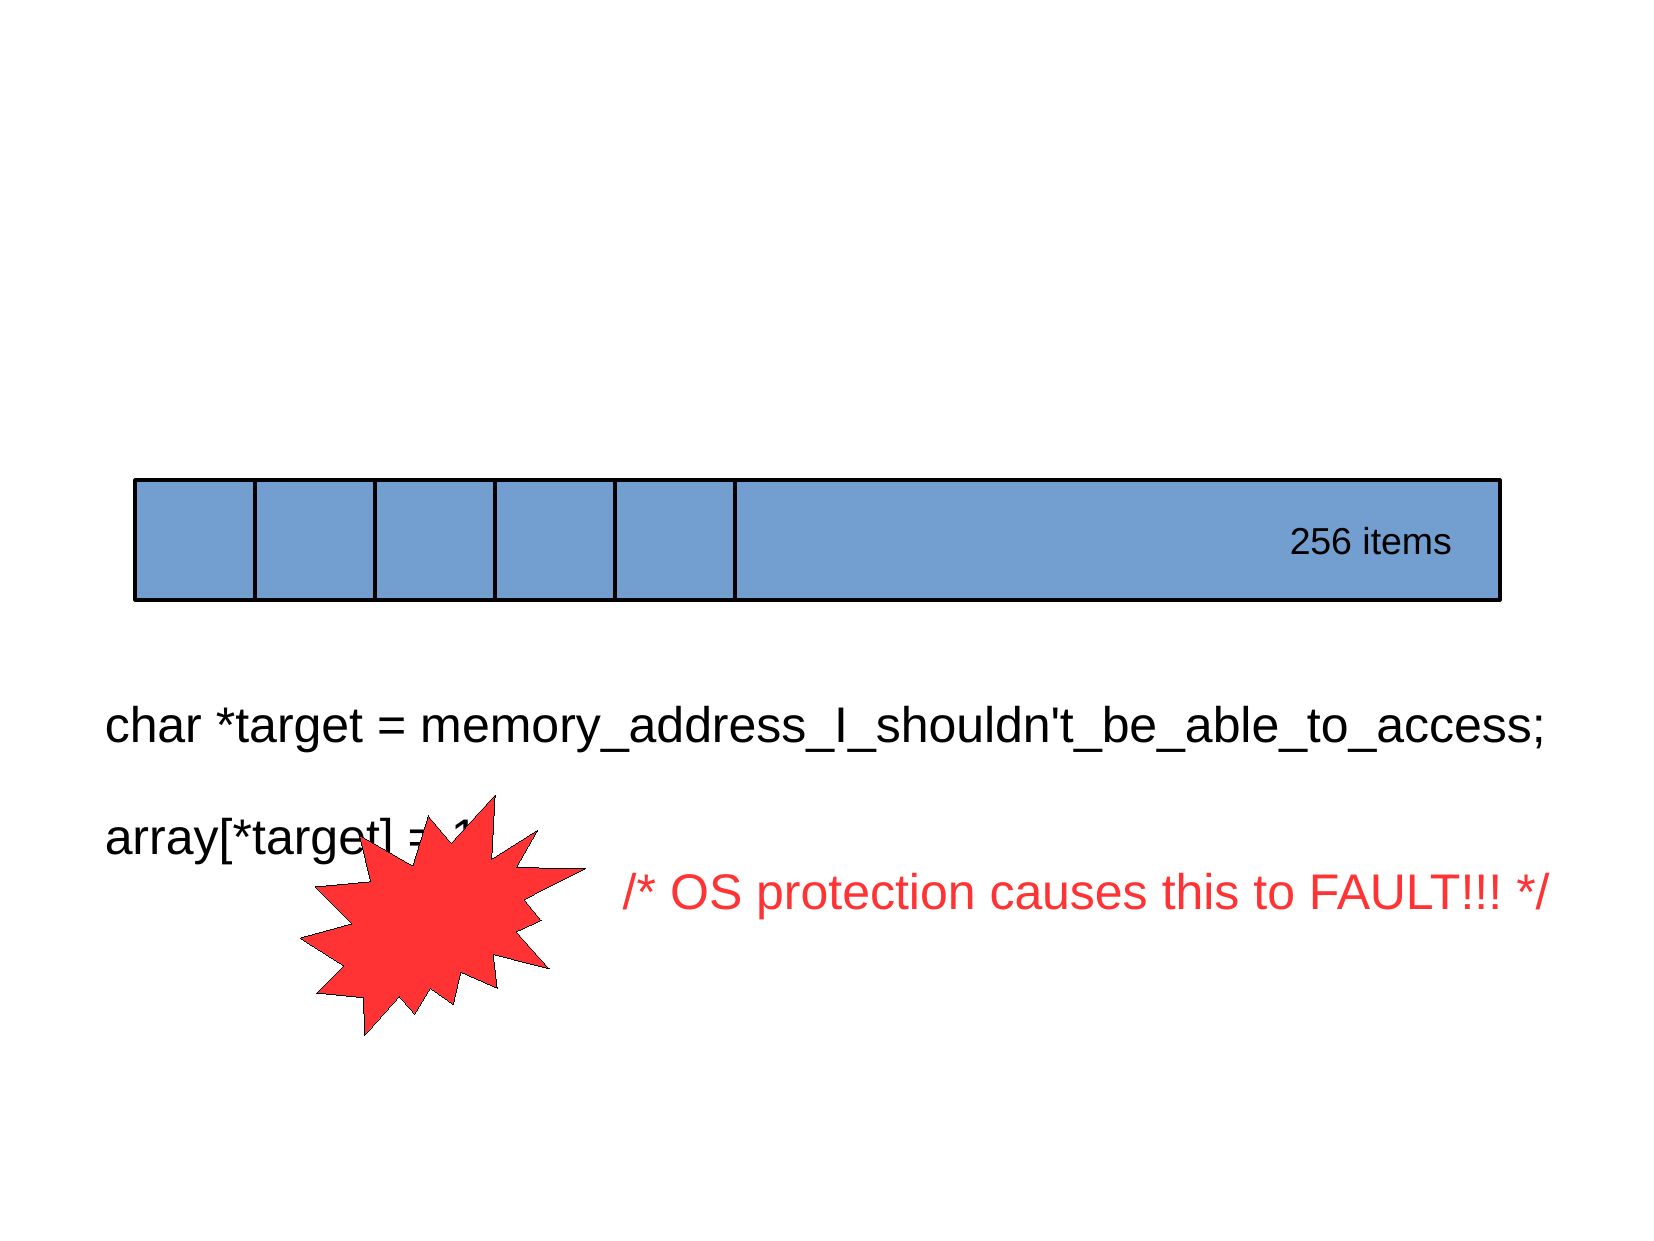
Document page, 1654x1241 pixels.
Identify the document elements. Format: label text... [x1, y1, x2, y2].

text_box [135, 480, 1501, 601]
text_box 256 items [1275, 513, 1467, 571]
text_box char *target = memory_address_I_shouldn't_be_able_to_access; array[*target] = 1; /* OS protection causes this to FAULT!!! */ [90, 690, 1591, 1156]
text_box [300, 795, 586, 1036]
